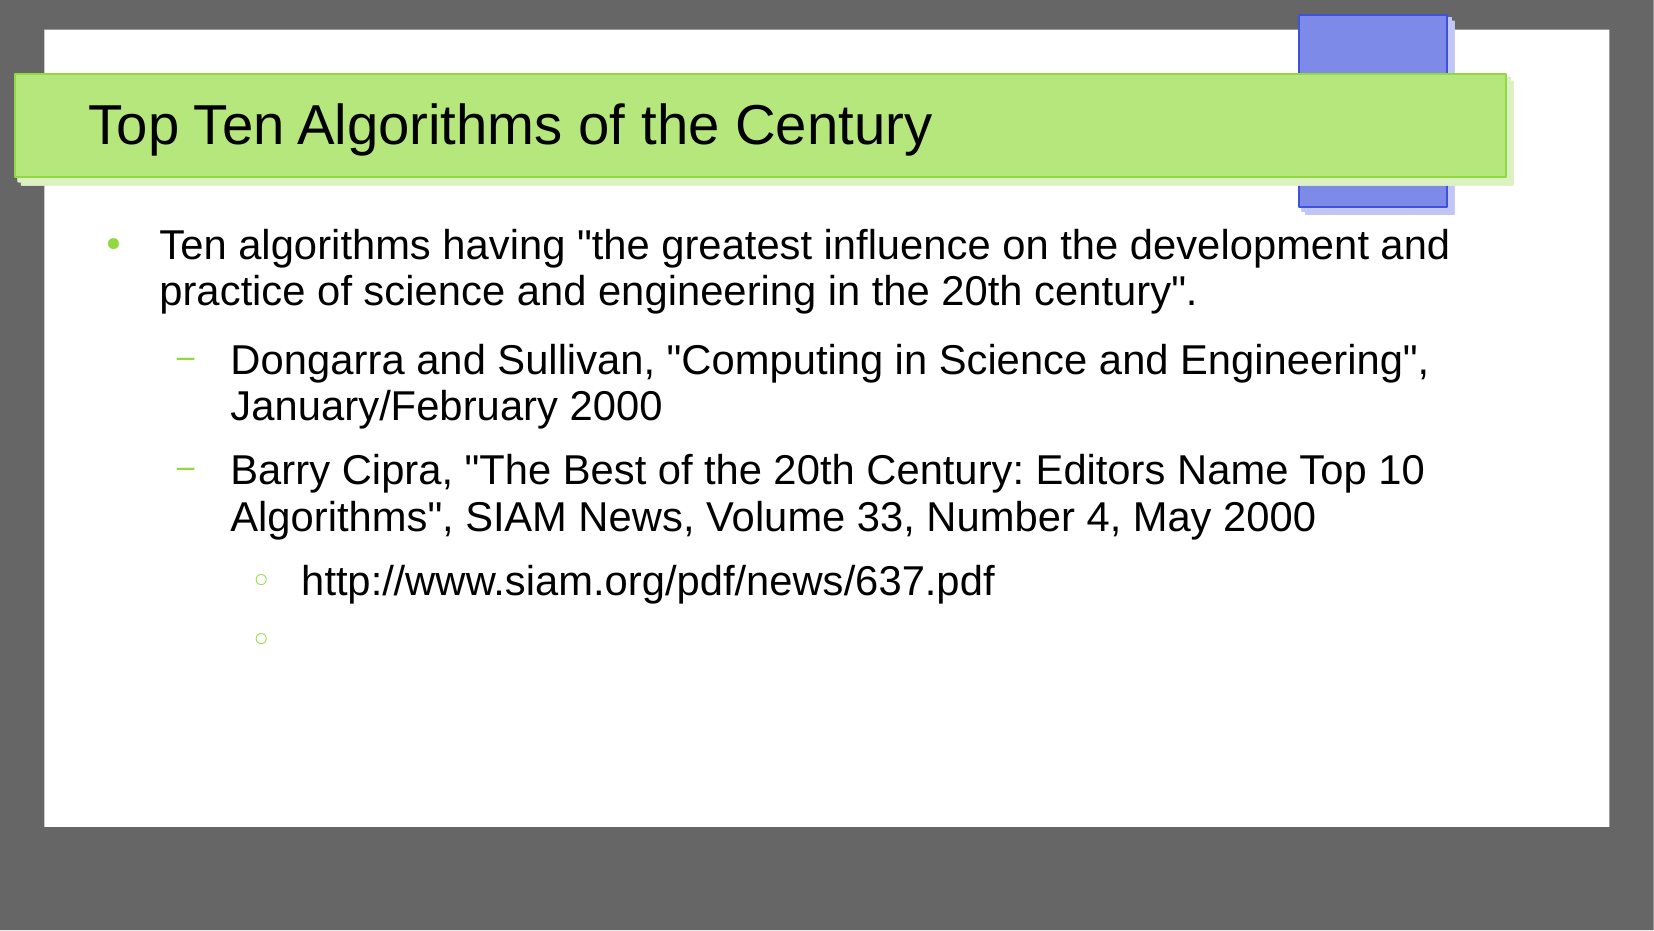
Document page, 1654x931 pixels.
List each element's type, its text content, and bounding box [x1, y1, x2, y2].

list Ten algorithms having "the greatest influence on the development and practice of science and engineering in the 20th century". Dongarra and Sullivan, "Computing in Science and Engineering", January/February 2000 Barry Cipra, "The Best of the 20th Century: Editors Name Top 10 Algorithms", SIAM News, Volume 33, Number 4, May 2000 http://www.siam.org/pdf/news/637.pdf [88, 221, 1565, 813]
title Top Ten Algorithms of the Century [88, 73, 1506, 178]
